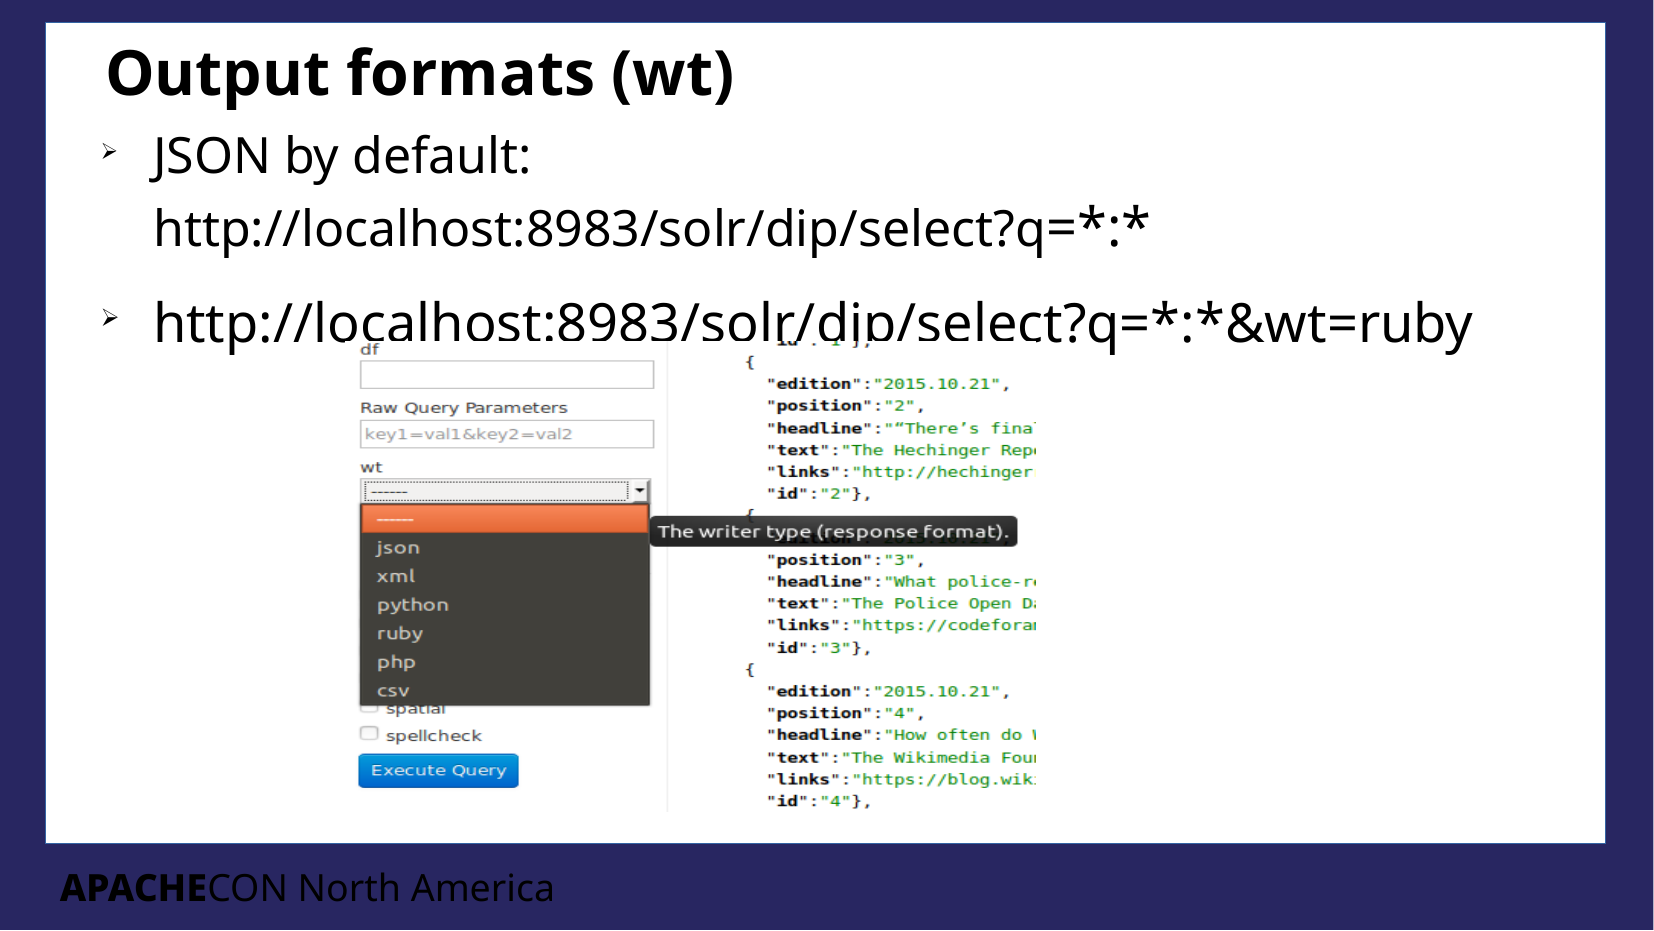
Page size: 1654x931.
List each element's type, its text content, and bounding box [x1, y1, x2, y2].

title Output formats (wt) [105, 32, 1546, 110]
picture [345, 341, 1036, 812]
list JSON by default: http://localhost:8983/solr/dip/select?q=*:* http://localhost:8983/solr/dip/select?q=*:*&wt=ruby [82, 120, 1571, 757]
